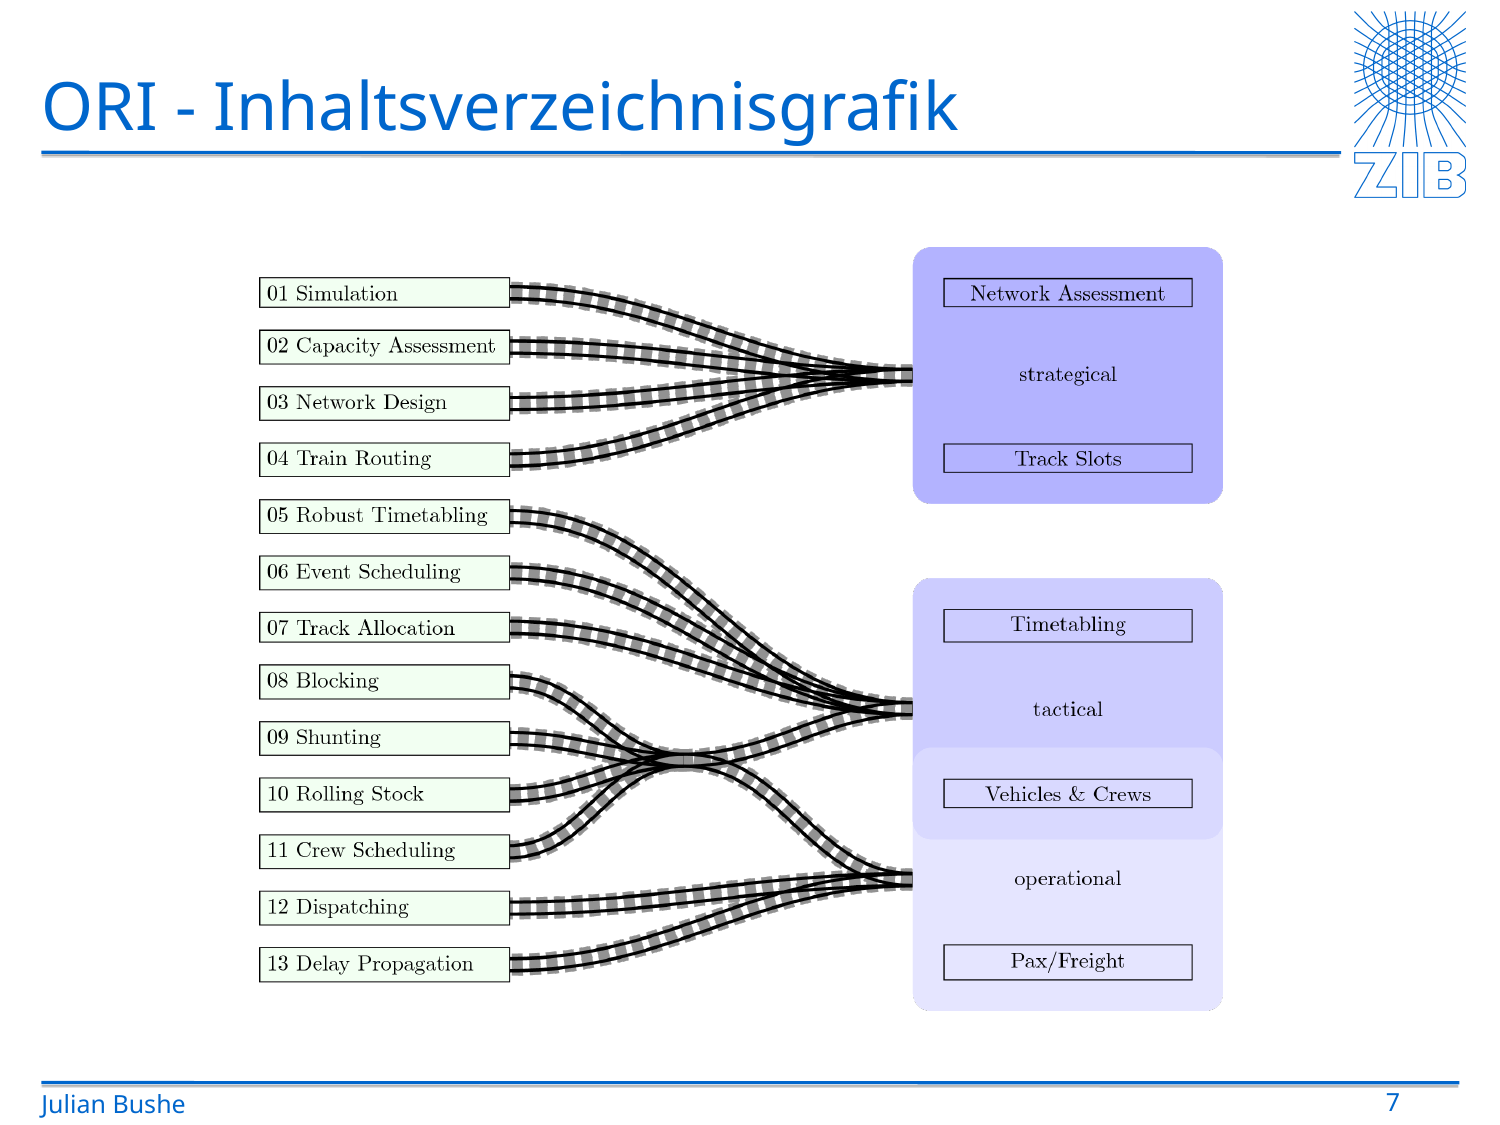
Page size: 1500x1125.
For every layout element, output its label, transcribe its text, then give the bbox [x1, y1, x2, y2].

picture [1353, 11, 1466, 198]
footer Julian Bushe [41, 1082, 1370, 1124]
title ORI - Inhaltsverzeichnisgrafik [41, 0, 1342, 152]
slide_number <Foliennummer> [1370, 1082, 1460, 1124]
picture [259, 247, 1223, 1011]
